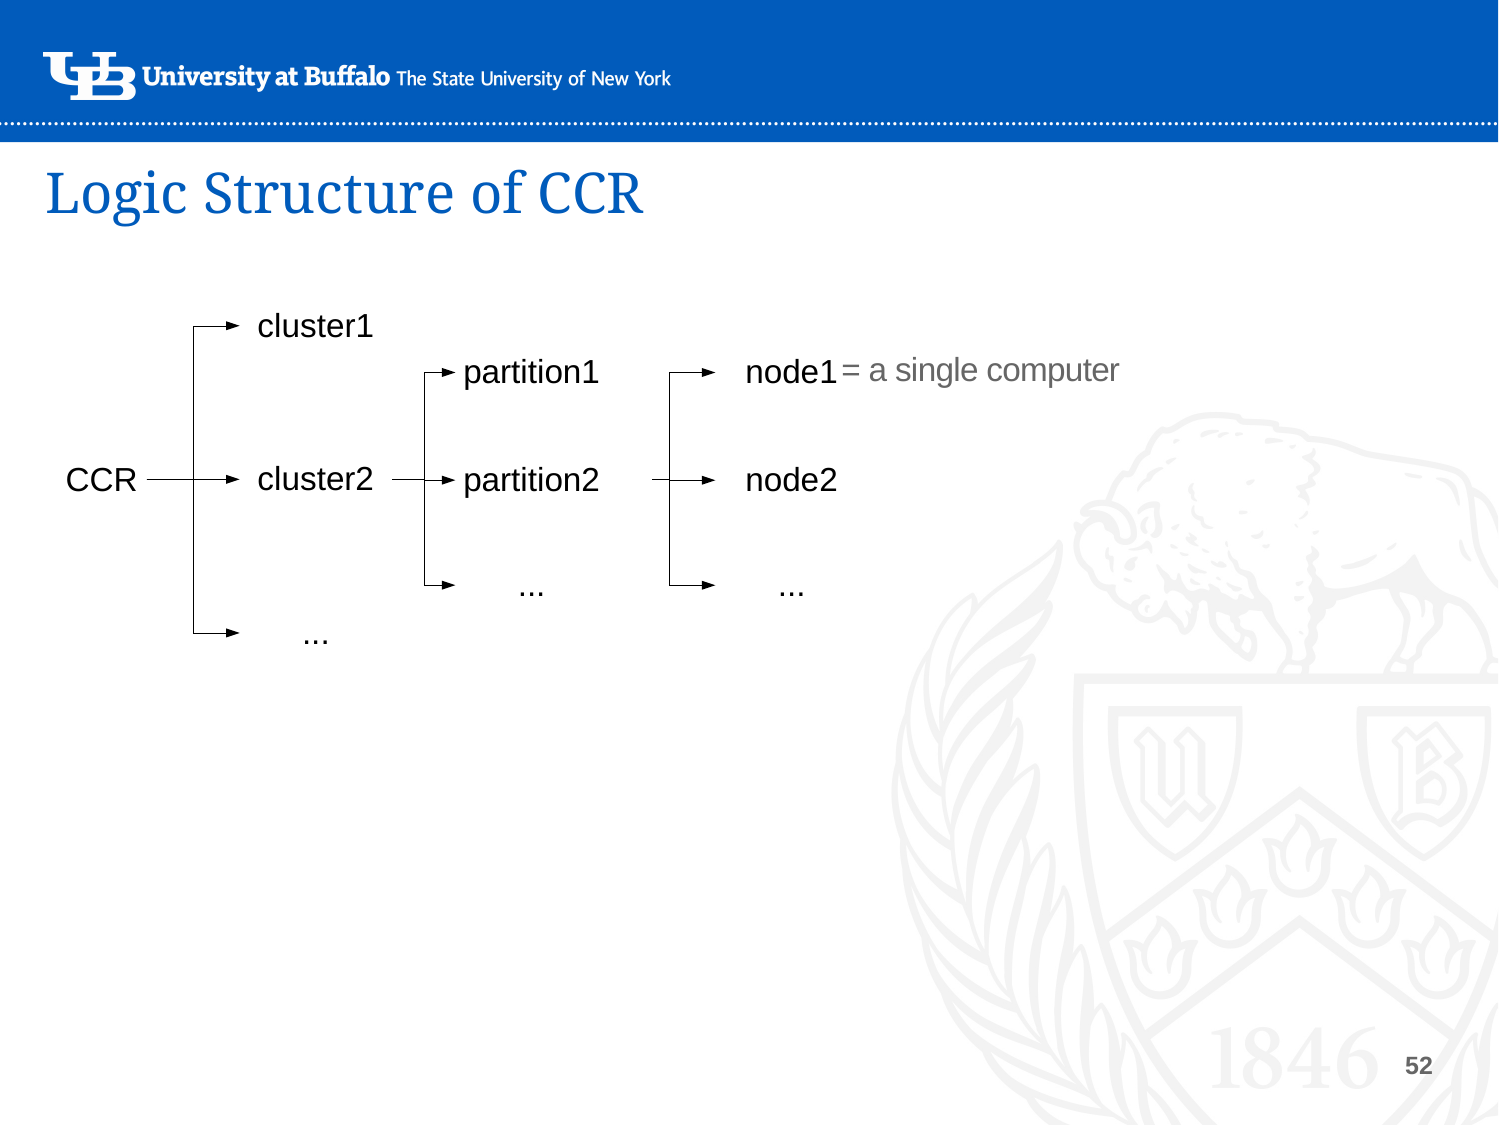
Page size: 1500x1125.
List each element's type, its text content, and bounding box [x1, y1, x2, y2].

text_box node1 [715, 350, 826, 396]
text_box node2 [715, 457, 869, 503]
text_box ... [239, 610, 393, 656]
text_box = a single computer [826, 344, 1229, 397]
text_box CCR [56, 457, 147, 503]
picture [0, 0, 1499, 1125]
text_box partition1 [455, 349, 609, 396]
text_box ... [715, 562, 869, 608]
text_box cluster1 [239, 303, 393, 349]
text_box ... [455, 562, 609, 608]
title Logic Structure of CCR [30, 153, 1387, 233]
text_box cluster2 [239, 456, 393, 502]
text_box partition2 [455, 457, 609, 503]
